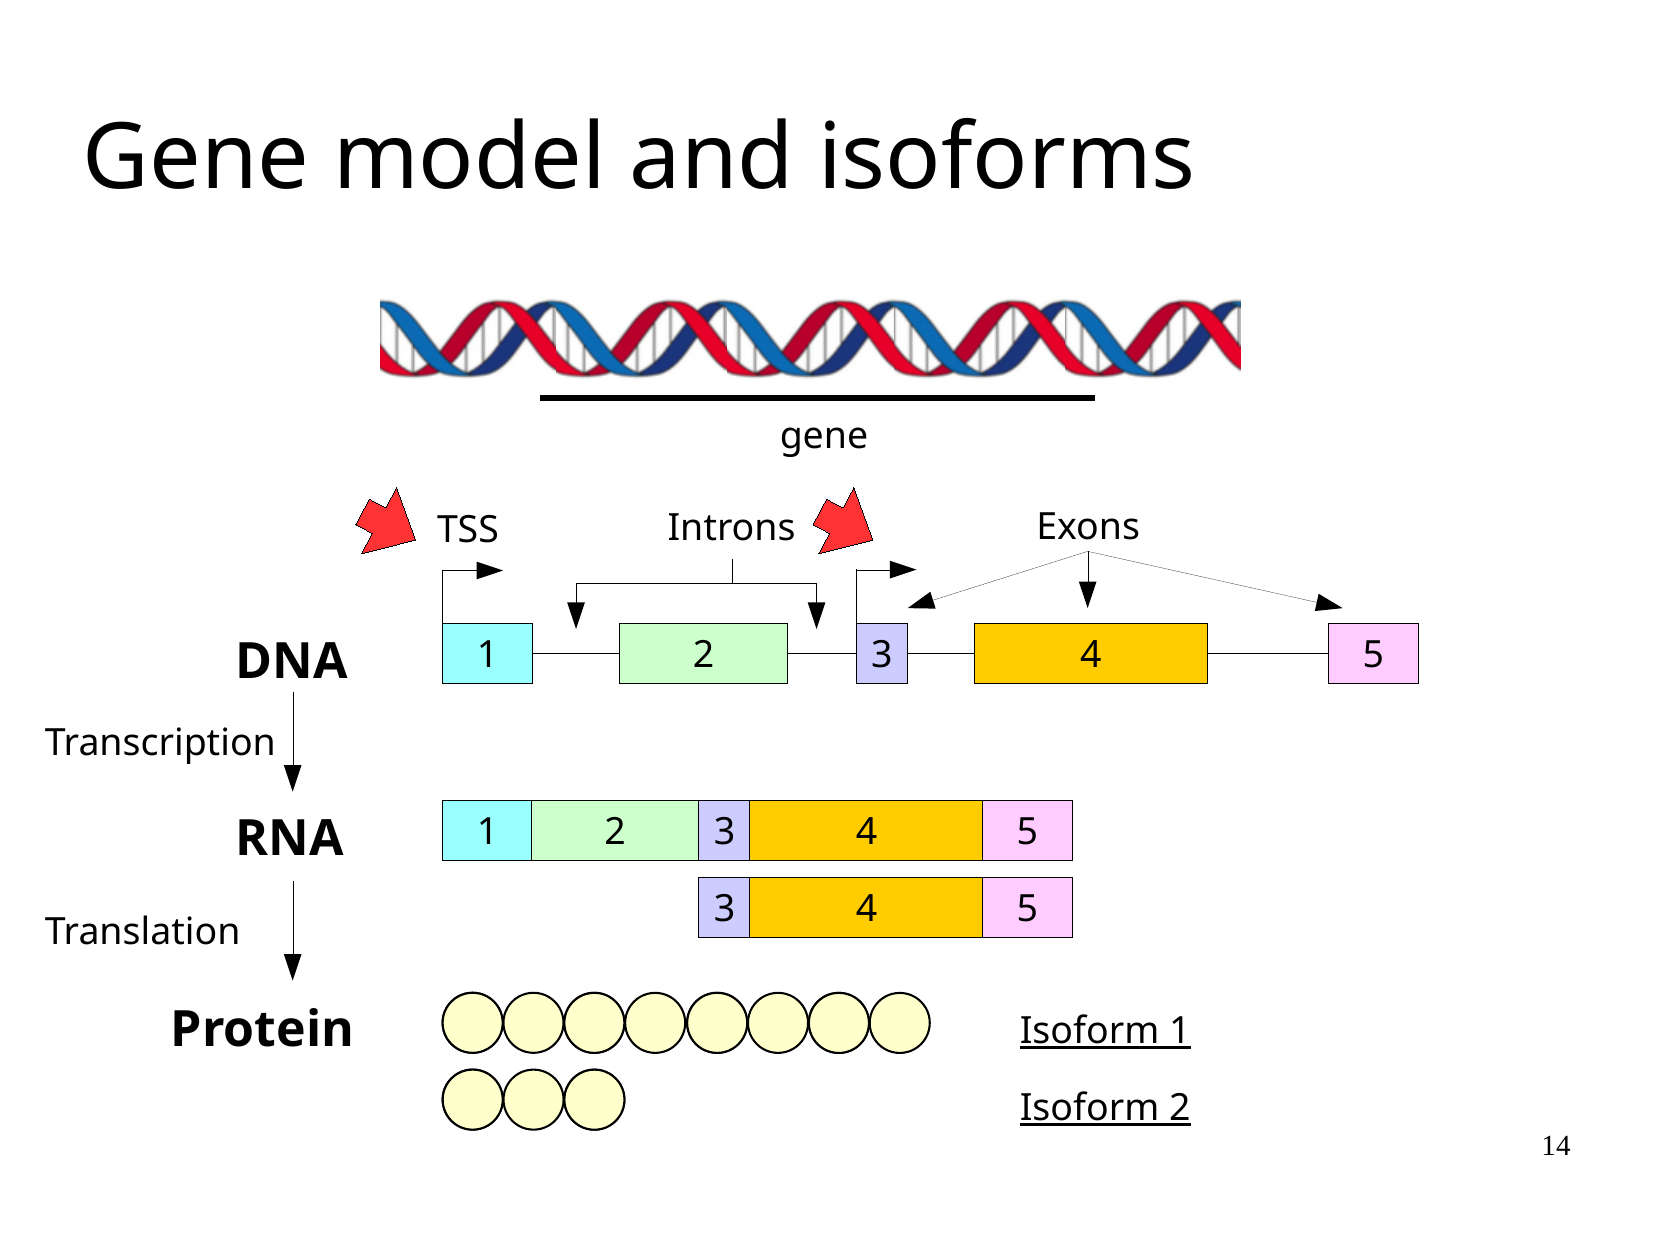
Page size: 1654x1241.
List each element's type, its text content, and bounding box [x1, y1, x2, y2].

text_box Transcription [30, 708, 263, 769]
text_box 4 [749, 800, 982, 861]
text_box 1 [442, 800, 531, 861]
text_box 4 [974, 623, 1208, 684]
text_box [355, 487, 416, 554]
text_box 5 [982, 800, 1073, 861]
text_box 3 [856, 623, 908, 684]
title Gene model and isoforms [82, 49, 1571, 257]
text_box [687, 992, 930, 1053]
text_box [442, 992, 686, 1053]
text_box 2 [531, 800, 698, 861]
picture [380, 289, 1241, 379]
text_box TSS [422, 495, 516, 557]
text_box 4 [749, 877, 982, 938]
text_box Exons [1021, 492, 1147, 553]
text_box RNA [220, 794, 349, 871]
text_box 5 [1328, 623, 1419, 684]
text_box Protein [156, 985, 342, 1062]
text_box DNA [220, 617, 354, 693]
text_box Isoform 2 [1005, 1073, 1186, 1134]
text_box 1 [442, 623, 533, 684]
text_box gene [765, 401, 873, 462]
text_box [442, 1069, 625, 1130]
text_box Introns [652, 493, 794, 554]
text_box [813, 487, 873, 554]
text_box 3 [698, 800, 749, 861]
text_box 5 [982, 877, 1073, 938]
text_box Translation [30, 897, 231, 958]
text_box 2 [619, 623, 788, 684]
text_box 3 [698, 877, 749, 938]
text_box Isoform 1 [1005, 995, 1180, 1057]
